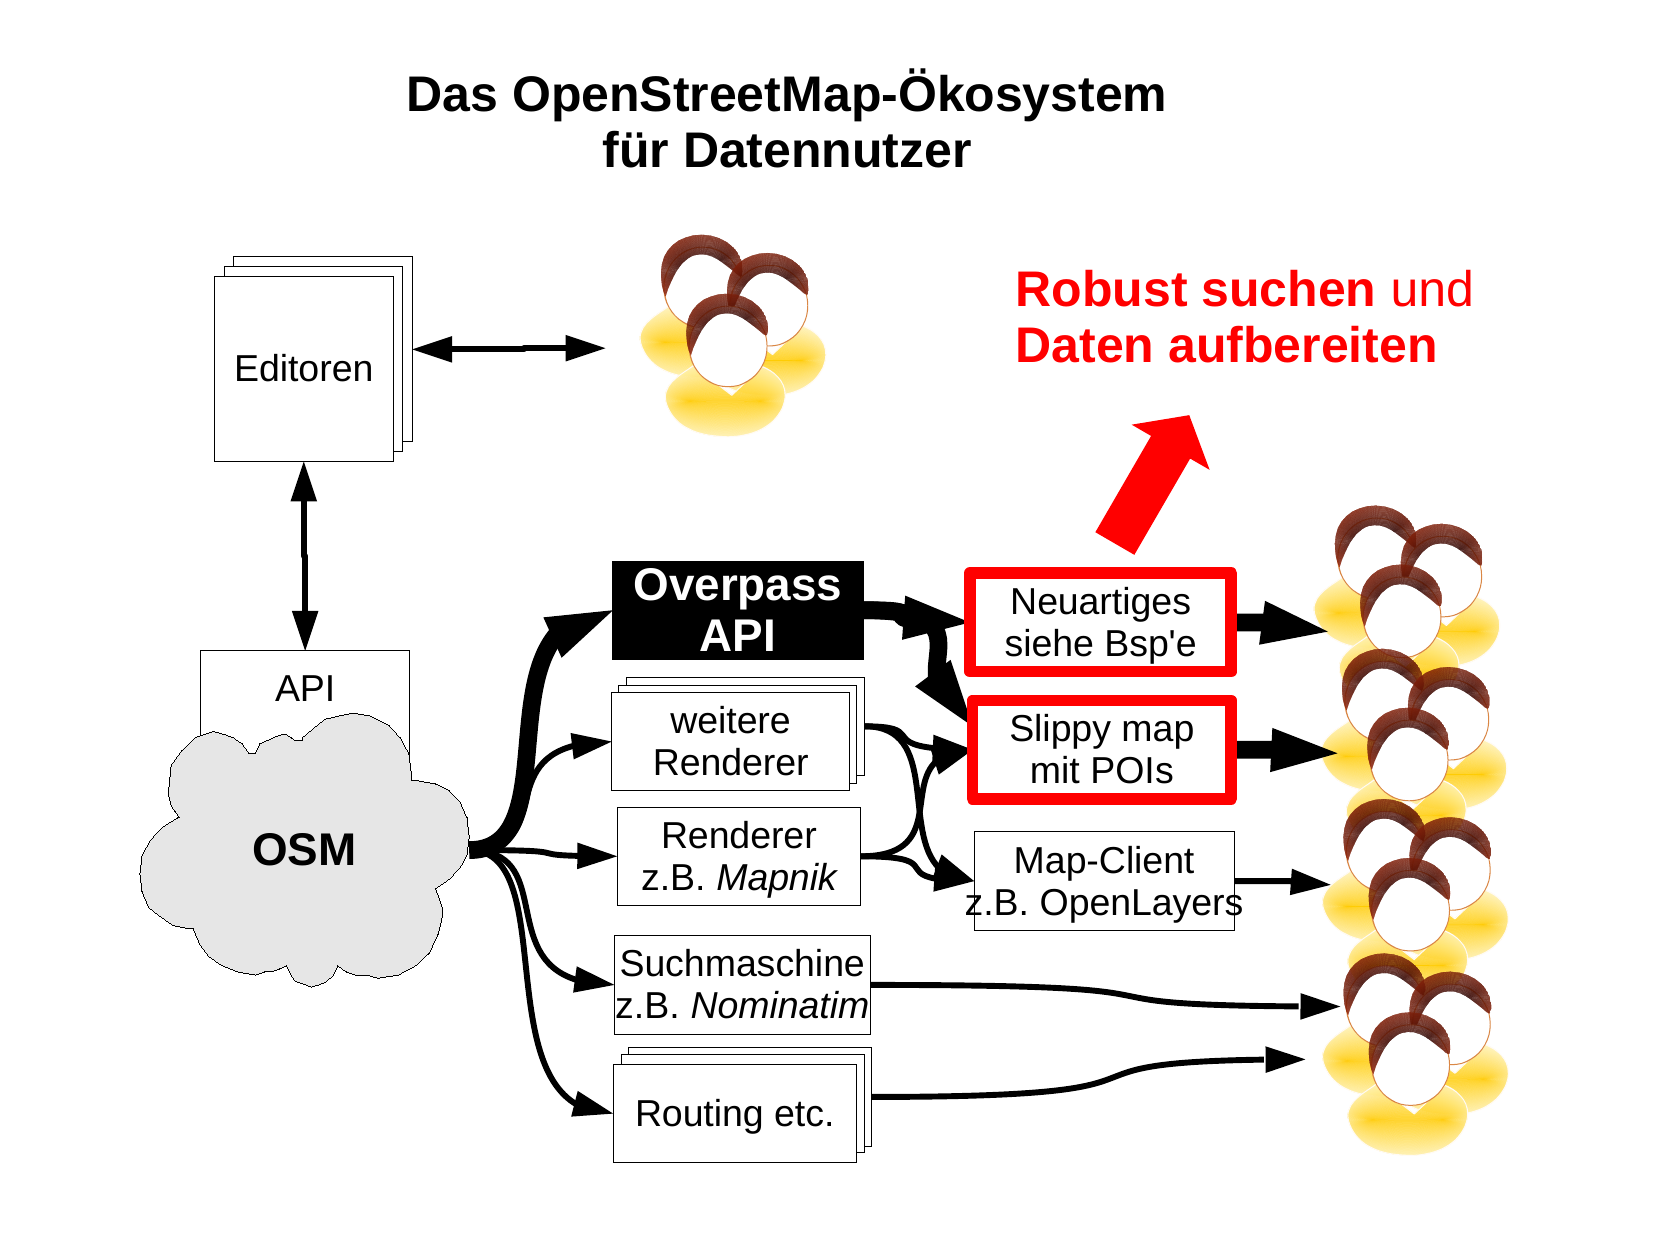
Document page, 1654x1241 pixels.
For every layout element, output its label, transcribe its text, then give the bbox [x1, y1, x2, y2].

text_box Editoren [233, 256, 413, 442]
text_box weitere Renderer [626, 677, 865, 776]
text_box Das OpenStreetMap-Ökosystem für Datennutzer [391, 58, 1183, 186]
text_box Routing etc. [613, 1064, 857, 1163]
text_box Map-Client z.B. OpenLayers [974, 831, 1235, 931]
text_box Routing [621, 1054, 865, 1153]
text_box OSM [139, 713, 470, 988]
text_box Suchmaschine z.B. Nominatim [614, 935, 871, 1035]
text_box Routing [628, 1047, 872, 1147]
text_box Robust suchen und Daten aufbereiten [1001, 254, 1489, 381]
text_box Editoren [224, 266, 403, 452]
text_box Overpass API [612, 561, 864, 660]
text_box weitere Renderer [611, 692, 850, 791]
text_box Slippy map mit POIs [972, 700, 1232, 799]
picture [1290, 492, 1537, 1172]
text_box weitere Renderer [618, 685, 857, 784]
text_box Neuartiges siehe Bsp'e [969, 573, 1232, 672]
text_box Renderer z.B. Mapnik [617, 807, 861, 906]
text_box [1095, 415, 1210, 555]
text_box Editoren [214, 276, 394, 462]
text_box API [200, 650, 410, 754]
picture [616, 221, 854, 453]
